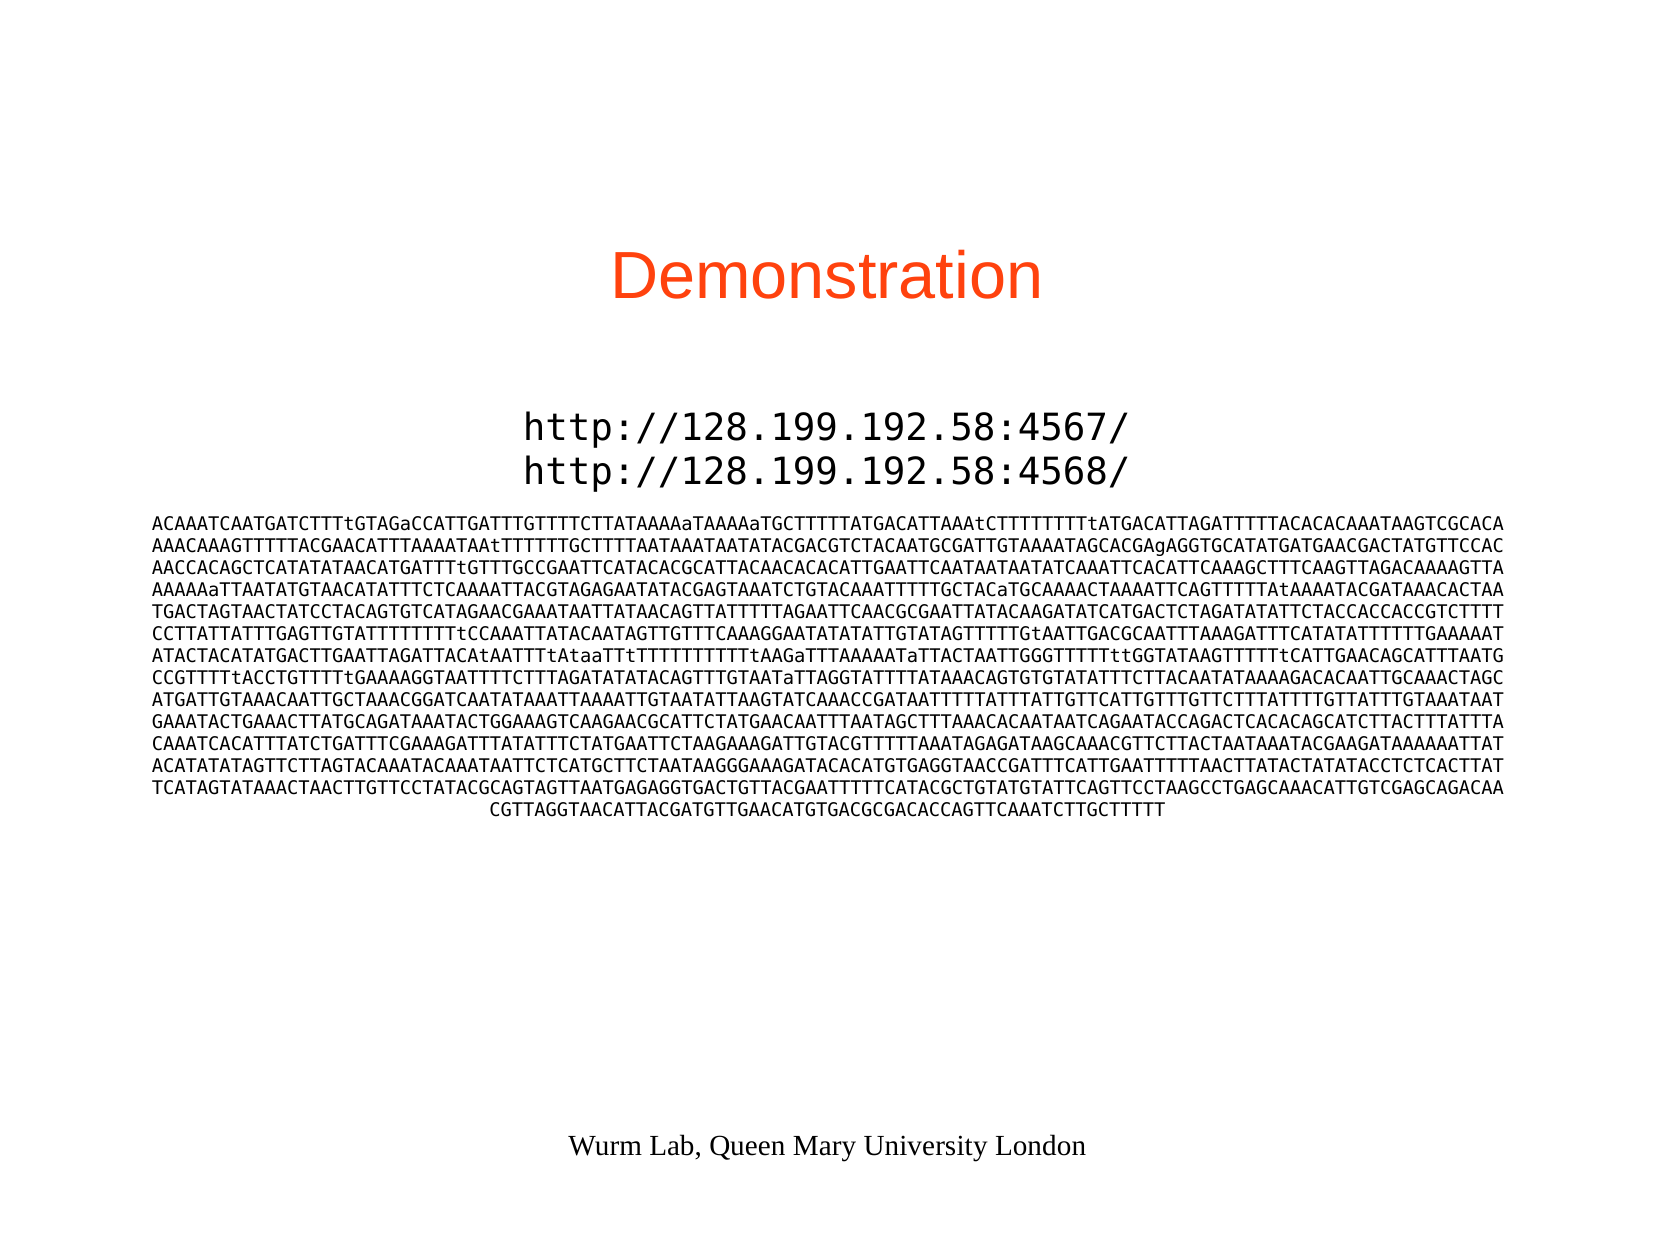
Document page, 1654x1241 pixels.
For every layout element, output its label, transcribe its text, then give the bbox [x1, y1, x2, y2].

subtitle Demonstration http://128.199.192.58:4567/ http://128.199.192.58:4568/ ACAAATCAATGATCTTTtGTAGaCCATTGATTTGTTTTCTTATAAAAaTAAAAaTGCTTTTTATGACATTAAAtCTTTTTTTTtATGACATTAGATTTTTACACACAAATAAGTCGCACA AAACAAAGTTTTTACGAACATTTAAAATAAtTTTTTTGCTTTTAATAAATAATATACGACGTCTACAATGCGATTGTAAAATAGCACGAgAGGTGCATATGATGAACGACTATGTTCCAC AACCACAGCTCATATATAACATGATTTtGTTTGCCGAATTCATACACGCATTACAACACACATTGAATTCAATAATAATATCAAATTCACATTCAAAGCTTTCAAGTTAGACAAAAGTTA AAAAAaTTAATATGTAACATATTTCTCAAAATTACGTAGAGAATATACGAGTAAATCTGTACAAATTTTTGCTACaTGCAAAACTAAAATTCAGTTTTTAtAAAATACGATAAACACTAA TGACTAGTAACTATCCTACAGTGTCATAGAACGAAATAATTATAACAGTTATTTTTAGAATTCAACGCGAATTATACAAGATATCATGACTCTAGATATATTCTACCACCACCGTCTTTT CCTTATTATTTGAGTTGTATTTTTTTTtCCAAATTATACAATAGTTGTTTCAAAGGAATATATATTGTATAGTTTTTGtAATTGACGCAATTTAAAGATTTCATATATTTTTTGAAAAAT ATACTACATATGACTTGAATTAGATTACAtAATTTtAtaaTTtTTTTTTTTTTtAAGaTTTAAAAATaTTACTAATTGGGTTTTTttGGTATAAGTTTTTtCATTGAACAGCATTTAATG CCGTTTTtACCTGTTTTtGAAAAGGTAATTTTCTTTAGATATATACAGTTTGTAATaTTAGGTATTTTATAAACAGTGTGTATATTTCTTACAATATAAAAGACACAATTGCAAACTAGC ATGATTGTAAACAATTGCTAAACGGATCAATATAAATTAAAATTGTAATATTAAGTATCAAACCGATAATTTTTATTTATTGTTCATTGTTTGTTCTTTATTTTGTTATTTGTAAATAAT GAAATACTGAAACTTATGCAGATAAATACTGGAAAGTCAAGAACGCATTCTATGAACAATTTAATAGCTTTAAACACAATAATCAGAATACCAGACTCACACAGCATCTTACTTTATTTA CAAATCACATTTATCTGATTTCGAAAGATTTATATTTCTATGAATTCTAAGAAAGATTGTACGTTTTTAAATAGAGATAAGCAAACGTTCTTACTAATAAATACGAAGATAAAAAATTAT ACATATATAGTTCTTAGTACAAATACAAATAATTCTCATGCTTCTAATAAGGGAAAGATACACATGTGAGGTAACCGATTTCATTGAATTTTTAACTTATACTATATACCTCTCACTTAT TCATAGTATAAACTAACTTGTTCCTATACGCAGTAGTTAATGAGAGGTGACTGTTACGAATTTTTCATACGCTGTATGTATTCAGTTCCTAAGCCTGAGCAAACATTGTCGAGCAGACAA CGTTAGGTAACATTACGATGTTGAACATGTGACGCGACACCAGTTCAAATCTTGCTTTTT [82, 49, 1571, 1010]
